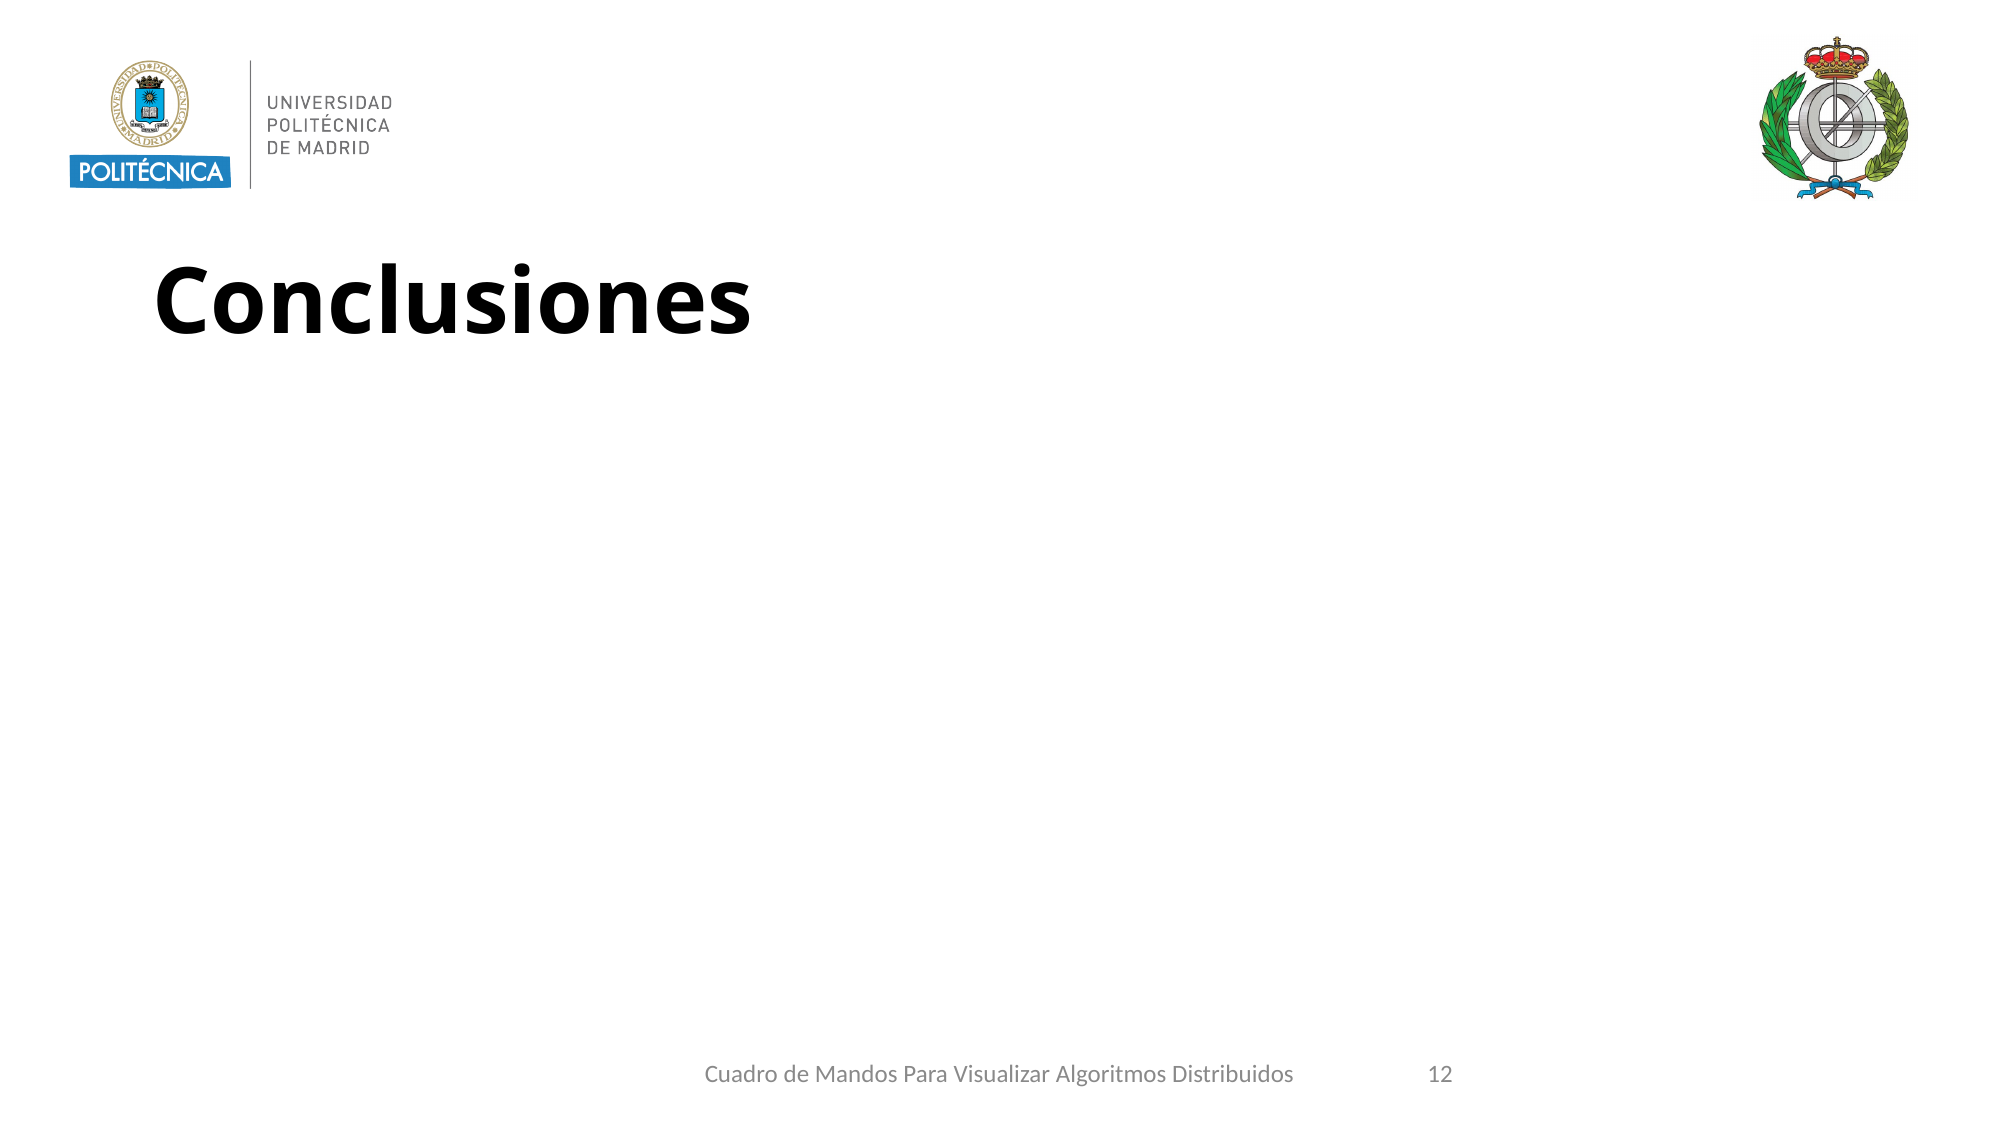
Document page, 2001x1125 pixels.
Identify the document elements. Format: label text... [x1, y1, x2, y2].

picture [48, 34, 436, 215]
picture [1751, 34, 1918, 201]
text_box Cuadro de Mandos Para Visualizar Algoritmos Distribuidos [662, 1042, 1338, 1103]
title Conclusiones [137, 214, 1863, 394]
text_box [1412, 1042, 1863, 1103]
